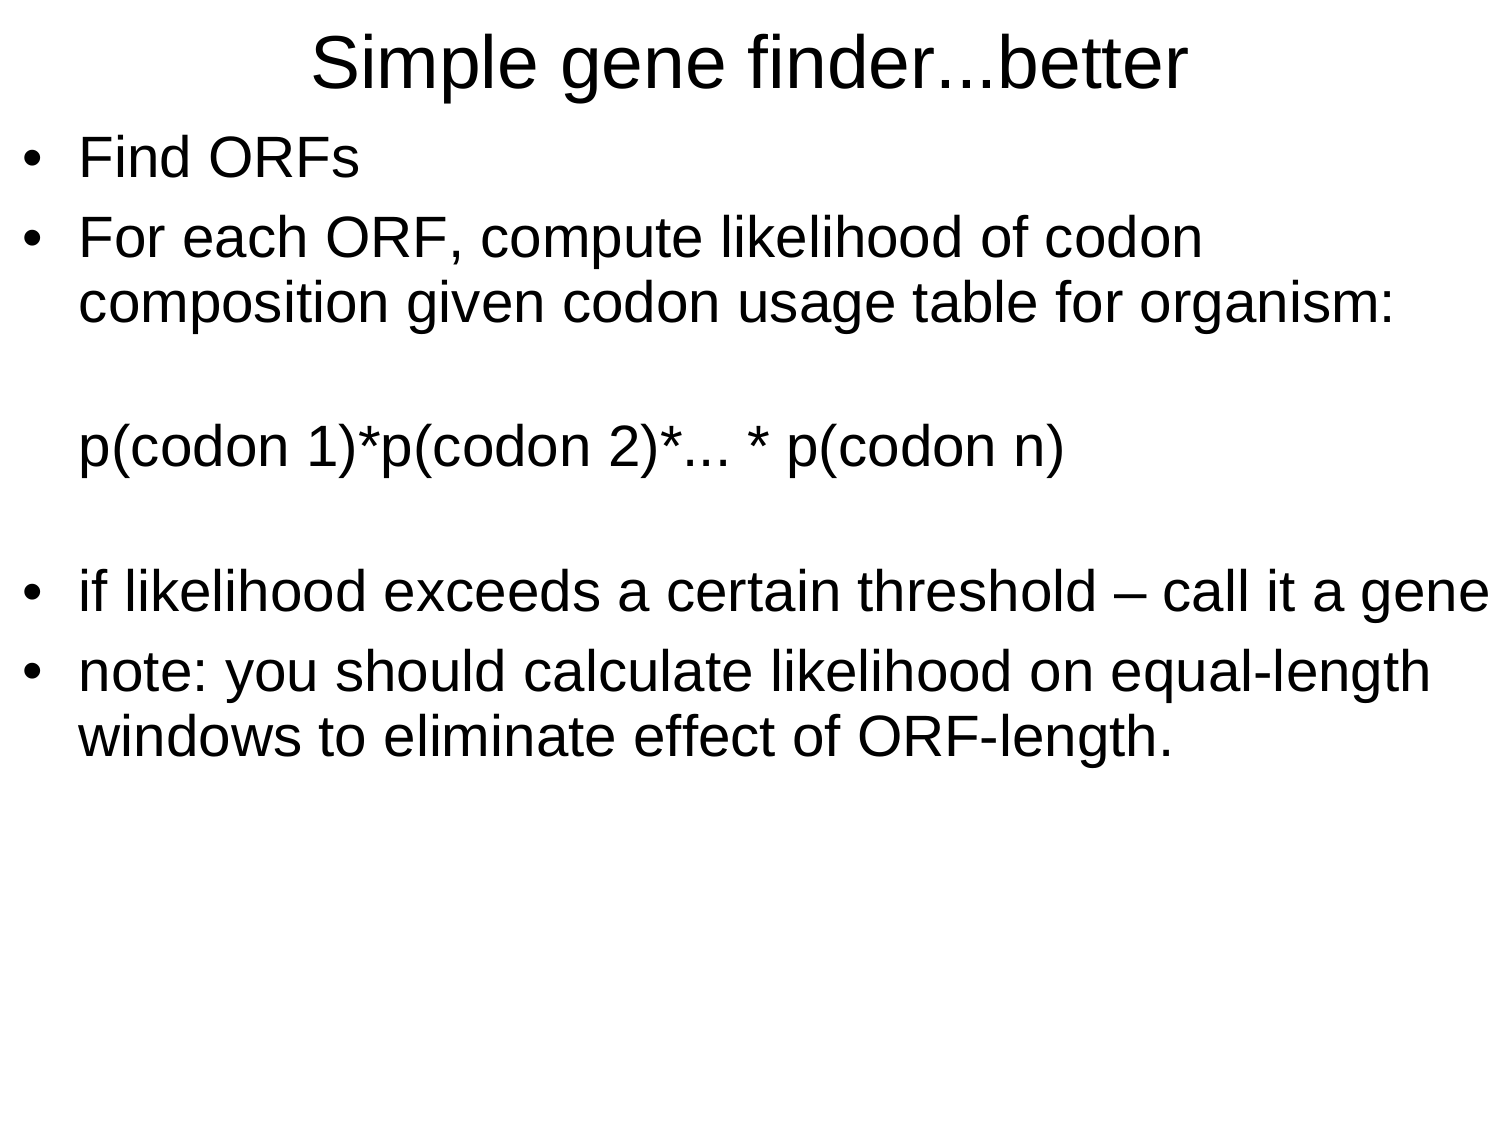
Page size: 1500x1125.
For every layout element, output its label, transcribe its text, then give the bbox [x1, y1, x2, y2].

list Find ORFs For each ORF, compute likelihood of codon composition given codon usage table for organism: p(codon 1)*p(codon 2)*... * p(codon n) if likelihood exceeds a certain threshold – call it a gene note: you should calculate likelihood on equal-length windows to eliminate effect of ORF-length. [22, 124, 1500, 1111]
title Simple gene finder...better [0, 9, 1500, 116]
